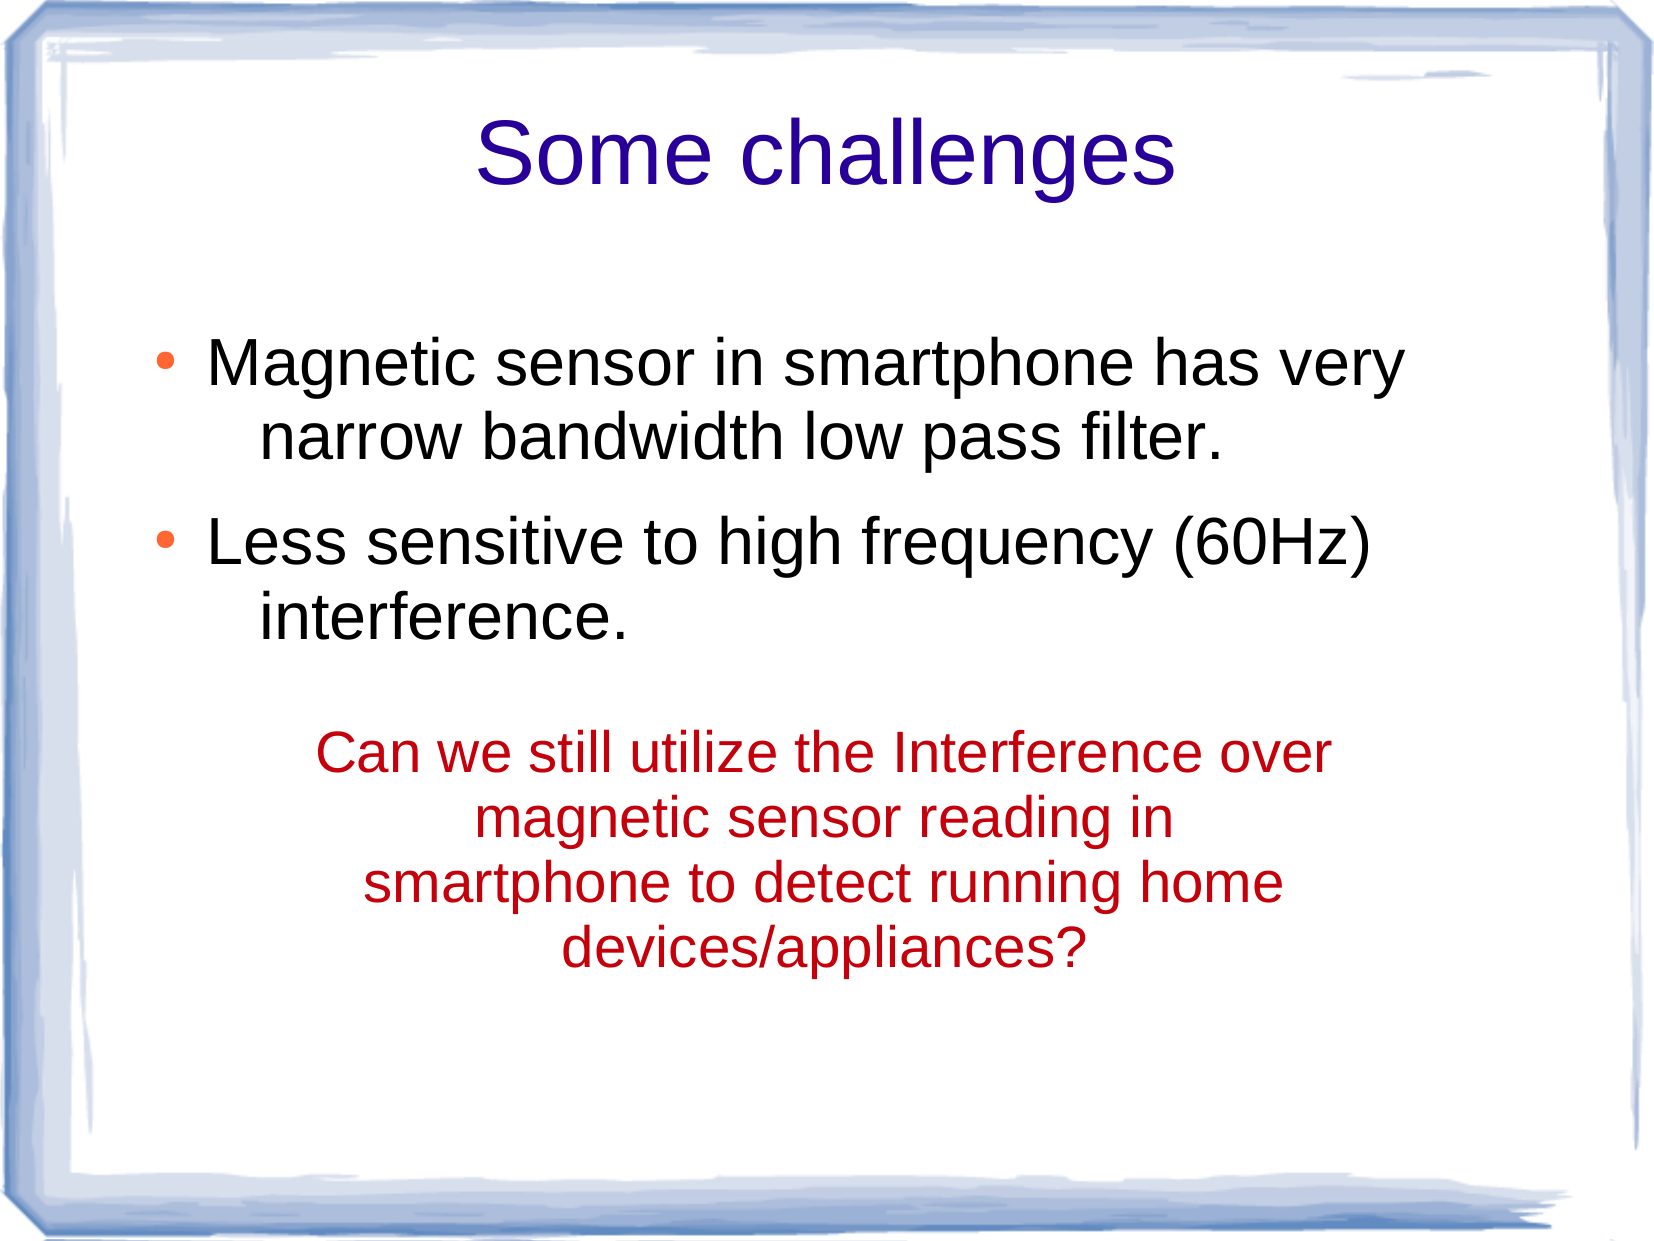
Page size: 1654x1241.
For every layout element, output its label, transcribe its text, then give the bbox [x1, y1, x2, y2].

title Some challenges [82, 56, 1571, 250]
text_box Can we still utilize the Interference over magnetic sensor reading in smartphone to detect running home devices/appliances? [300, 712, 1351, 988]
list Magnetic sensor in smartphone has very narrow bandwidth low pass filter. Less sensitive to high frequency (60Hz) interference. [118, 324, 1571, 990]
picture [0, 0, 1654, 1241]
